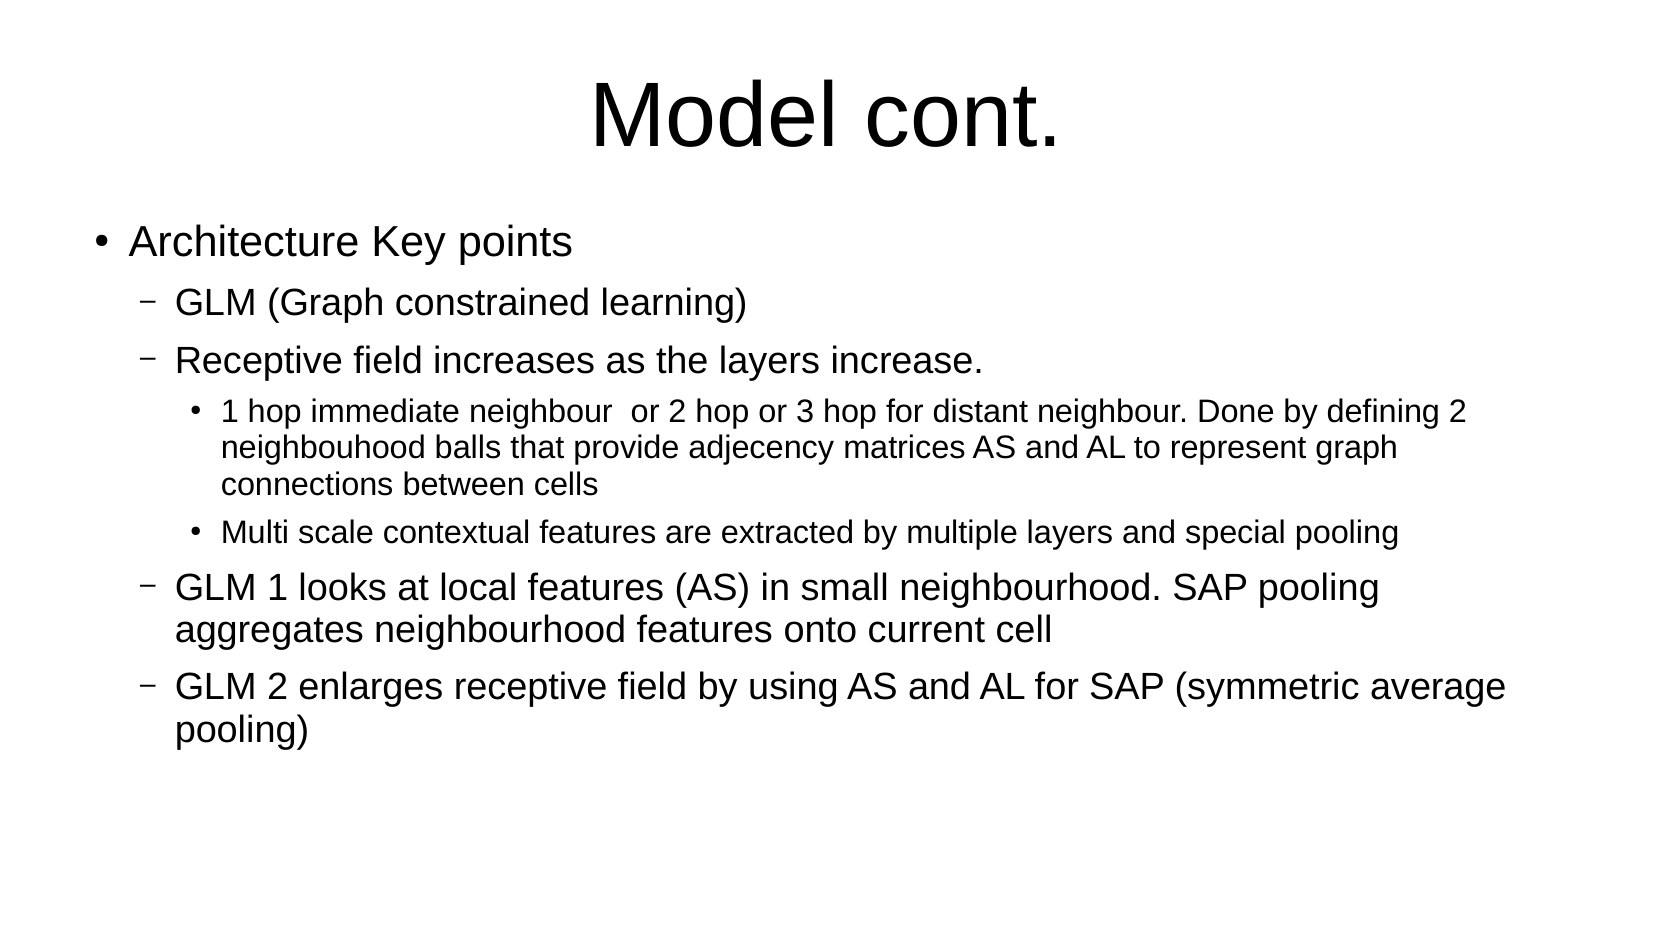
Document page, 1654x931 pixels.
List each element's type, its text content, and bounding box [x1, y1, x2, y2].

list Architecture Key points GLM (Graph constrained learning) Receptive field increases as the layers increase. 1 hop immediate neighbour or 2 hop or 3 hop for distant neighbour. Done by defining 2 neighbouhood balls that provide adjecency matrices AS and AL to represent graph connections between cells Multi scale contextual features are extracted by multiple layers and special pooling GLM 1 looks at local features (AS) in small neighbourhood. SAP pooling aggregates neighbourhood features onto current cell GLM 2 enlarges receptive field by using AS and AL for SAP (symmetric average pooling) [82, 217, 1571, 758]
title Model cont. [82, 37, 1571, 193]
